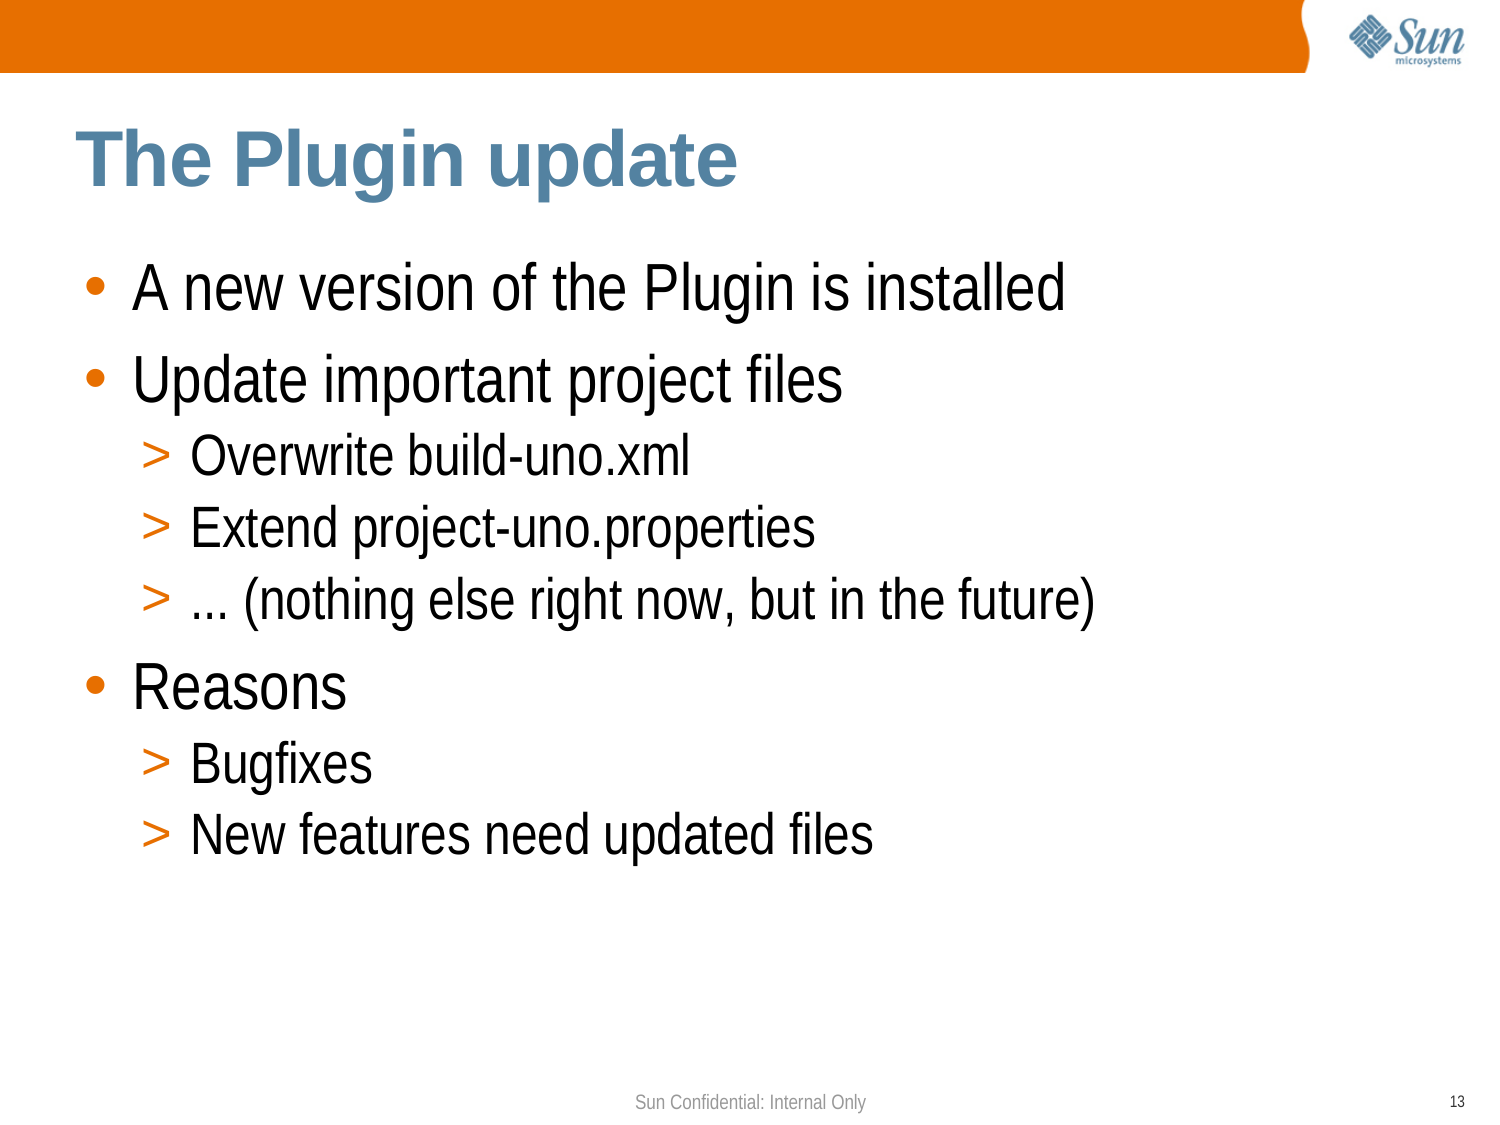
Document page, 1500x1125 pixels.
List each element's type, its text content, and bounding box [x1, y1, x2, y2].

picture [0, 0, 1500, 73]
title The Plugin update [75, 123, 1437, 227]
list A new version of the Plugin is installed Update important project files Overwrite build-uno.xml Extend project-uno.properties ... (nothing else right now, but in the future) Reasons Bugfixes New features need updated files [64, 258, 1401, 1062]
